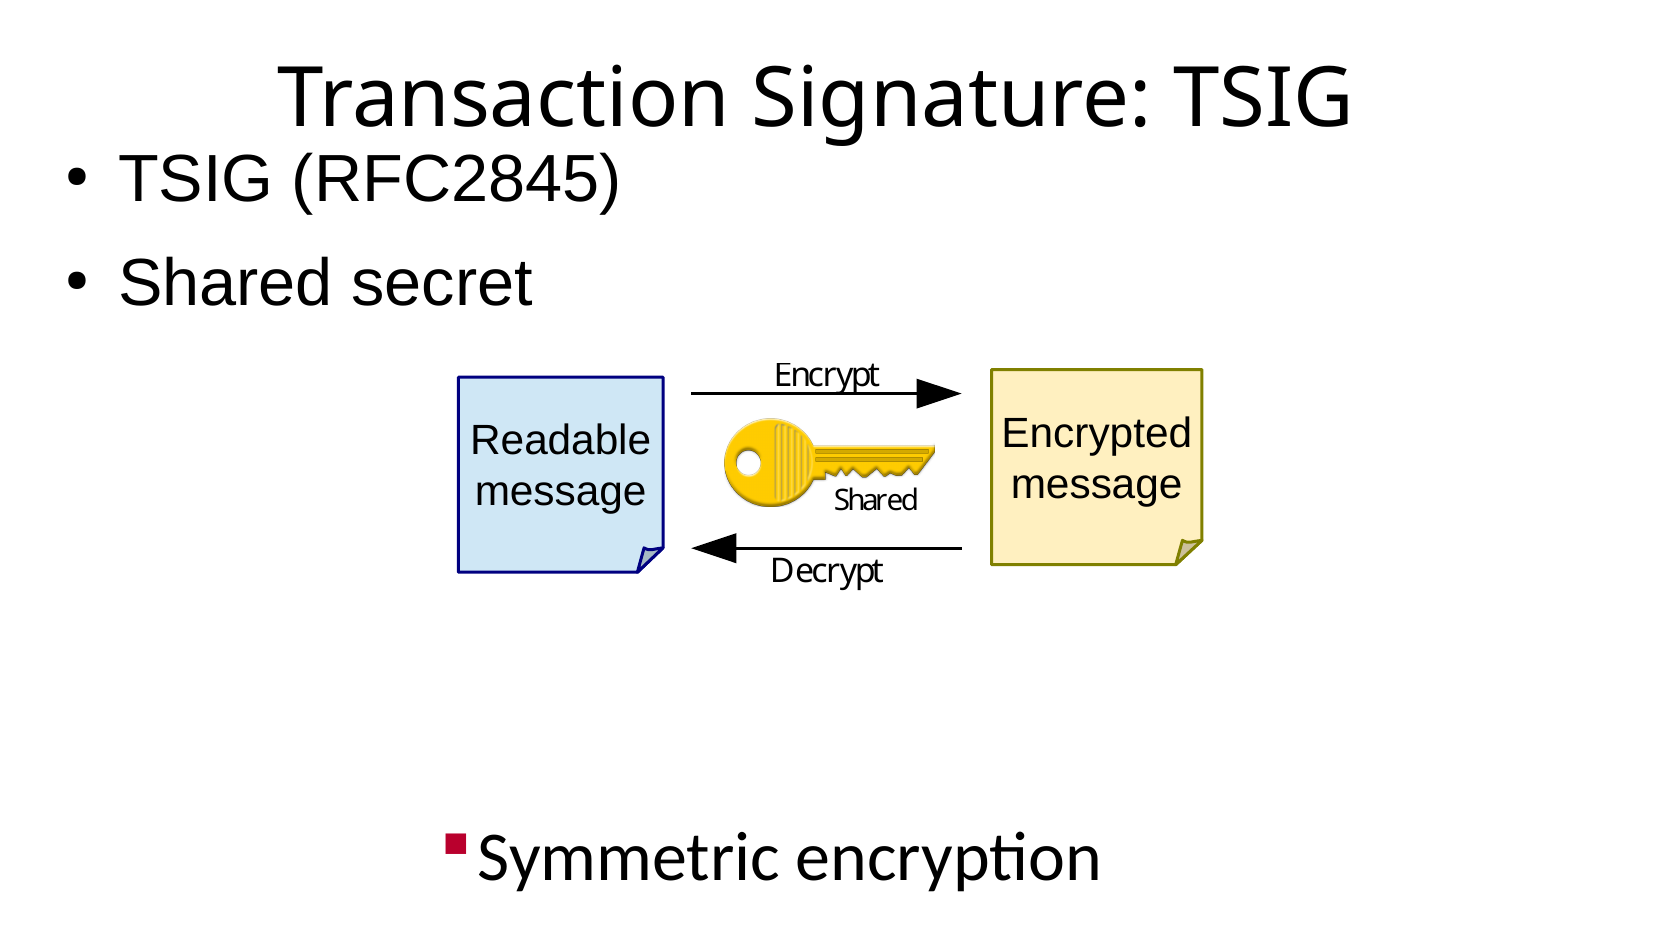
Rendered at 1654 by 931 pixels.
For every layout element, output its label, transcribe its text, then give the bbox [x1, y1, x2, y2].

list TSIG (RFC2845) Shared secret [47, 140, 1654, 681]
title Transaction Signature: TSIG [82, 37, 1571, 140]
picture [413, 681, 1300, 915]
